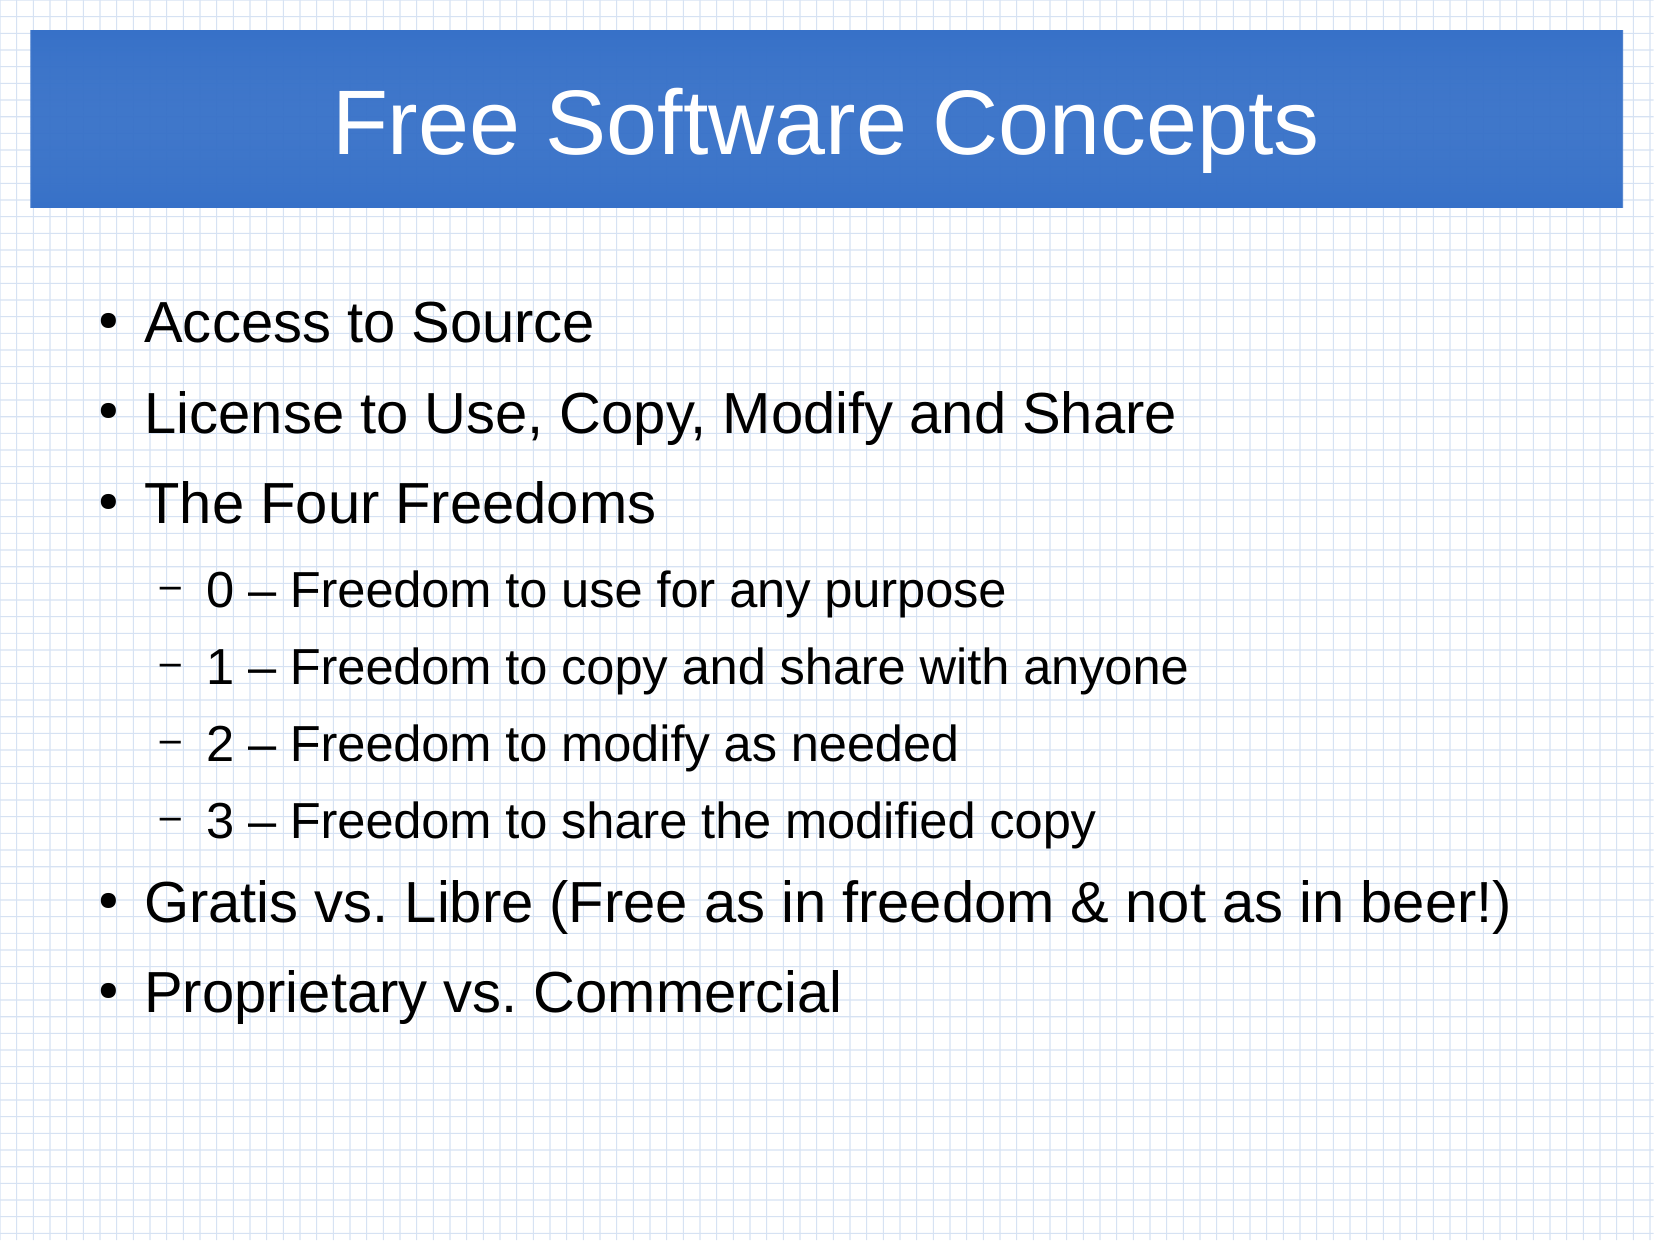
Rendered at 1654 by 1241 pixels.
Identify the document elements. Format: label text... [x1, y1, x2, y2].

list Access to Source License to Use, Copy, Modify and Share The Four Freedoms 0 – Freedom to use for any purpose 1 – Freedom to copy and share with anyone 2 – Freedom to modify as needed 3 – Freedom to share the modified copy Gratis vs. Libre (Free as in freedom & not as in beer!) Proprietary vs. Commercial [82, 290, 1538, 1040]
title Free Software Concepts [82, 35, 1571, 210]
